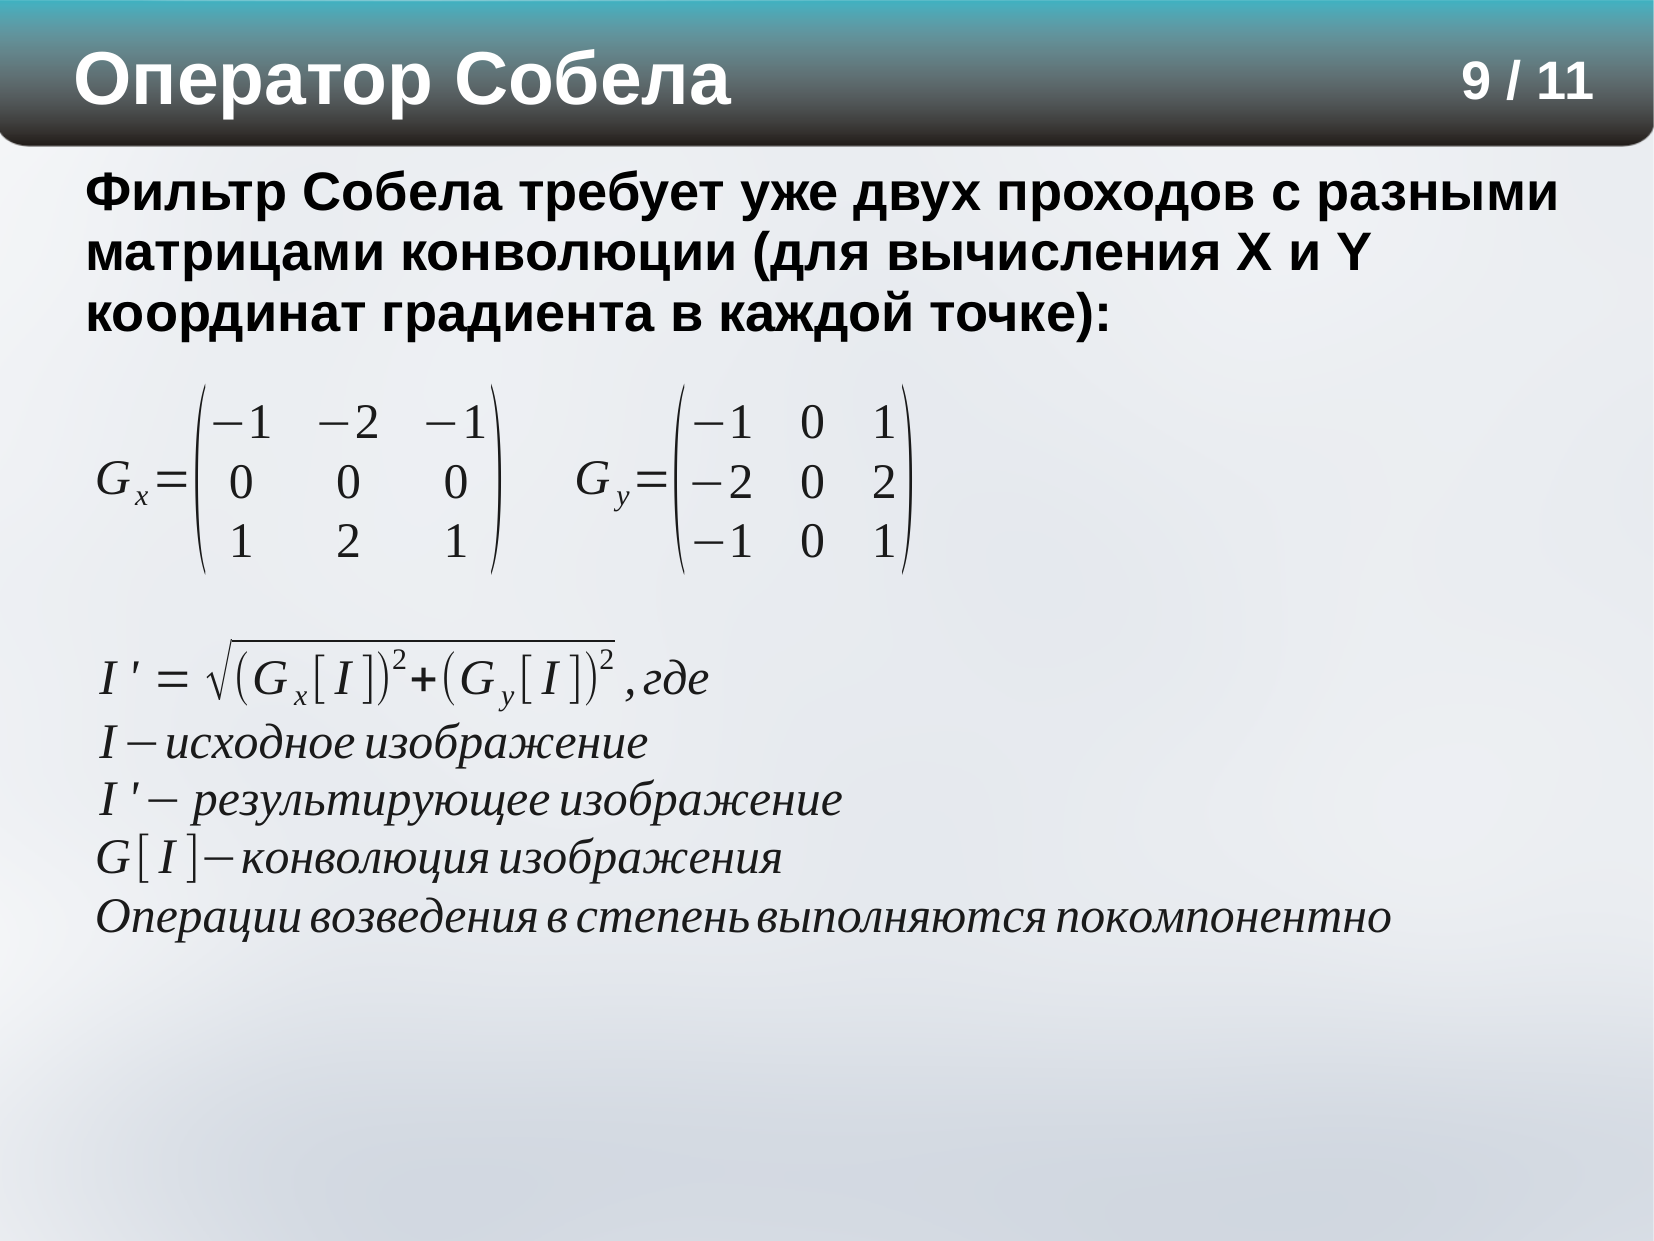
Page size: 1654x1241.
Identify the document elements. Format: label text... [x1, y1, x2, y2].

chart [88, 380, 1399, 943]
picture [0, 0, 1654, 1241]
text_box Фильтр Собела требует уже двух проходов с разными матрицами конволюции (для вычисления X и Y координат градиента в каждой точке): [70, 153, 1595, 351]
text_box Оператор Собела [59, 29, 1418, 129]
text_box 7 / 11 [1446, 42, 1654, 179]
